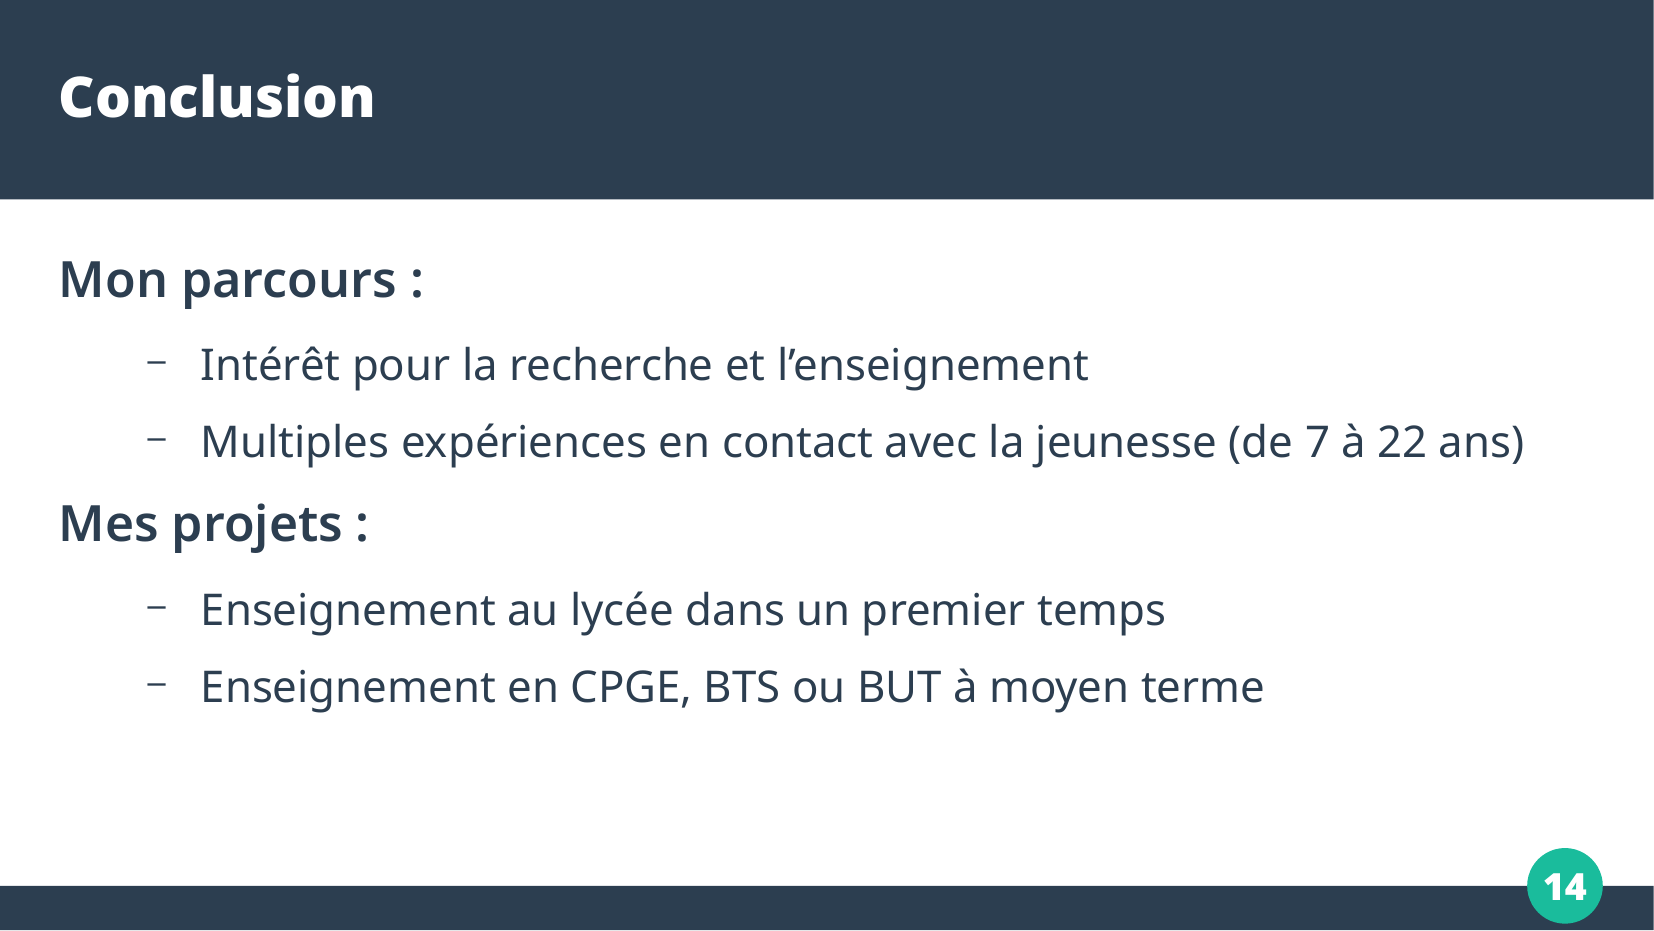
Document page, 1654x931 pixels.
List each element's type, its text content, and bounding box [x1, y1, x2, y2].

list Mon parcours : Intérêt pour la recherche et l’enseignement Multiples expériences en contact avec la jeunesse (de 7 à 22 ans) Mes projets : Enseignement au lycée dans un premier temps Enseignement en CPGE, BTS ou BUT à moyen terme [59, 243, 1595, 864]
title Conclusion [59, 37, 1595, 155]
